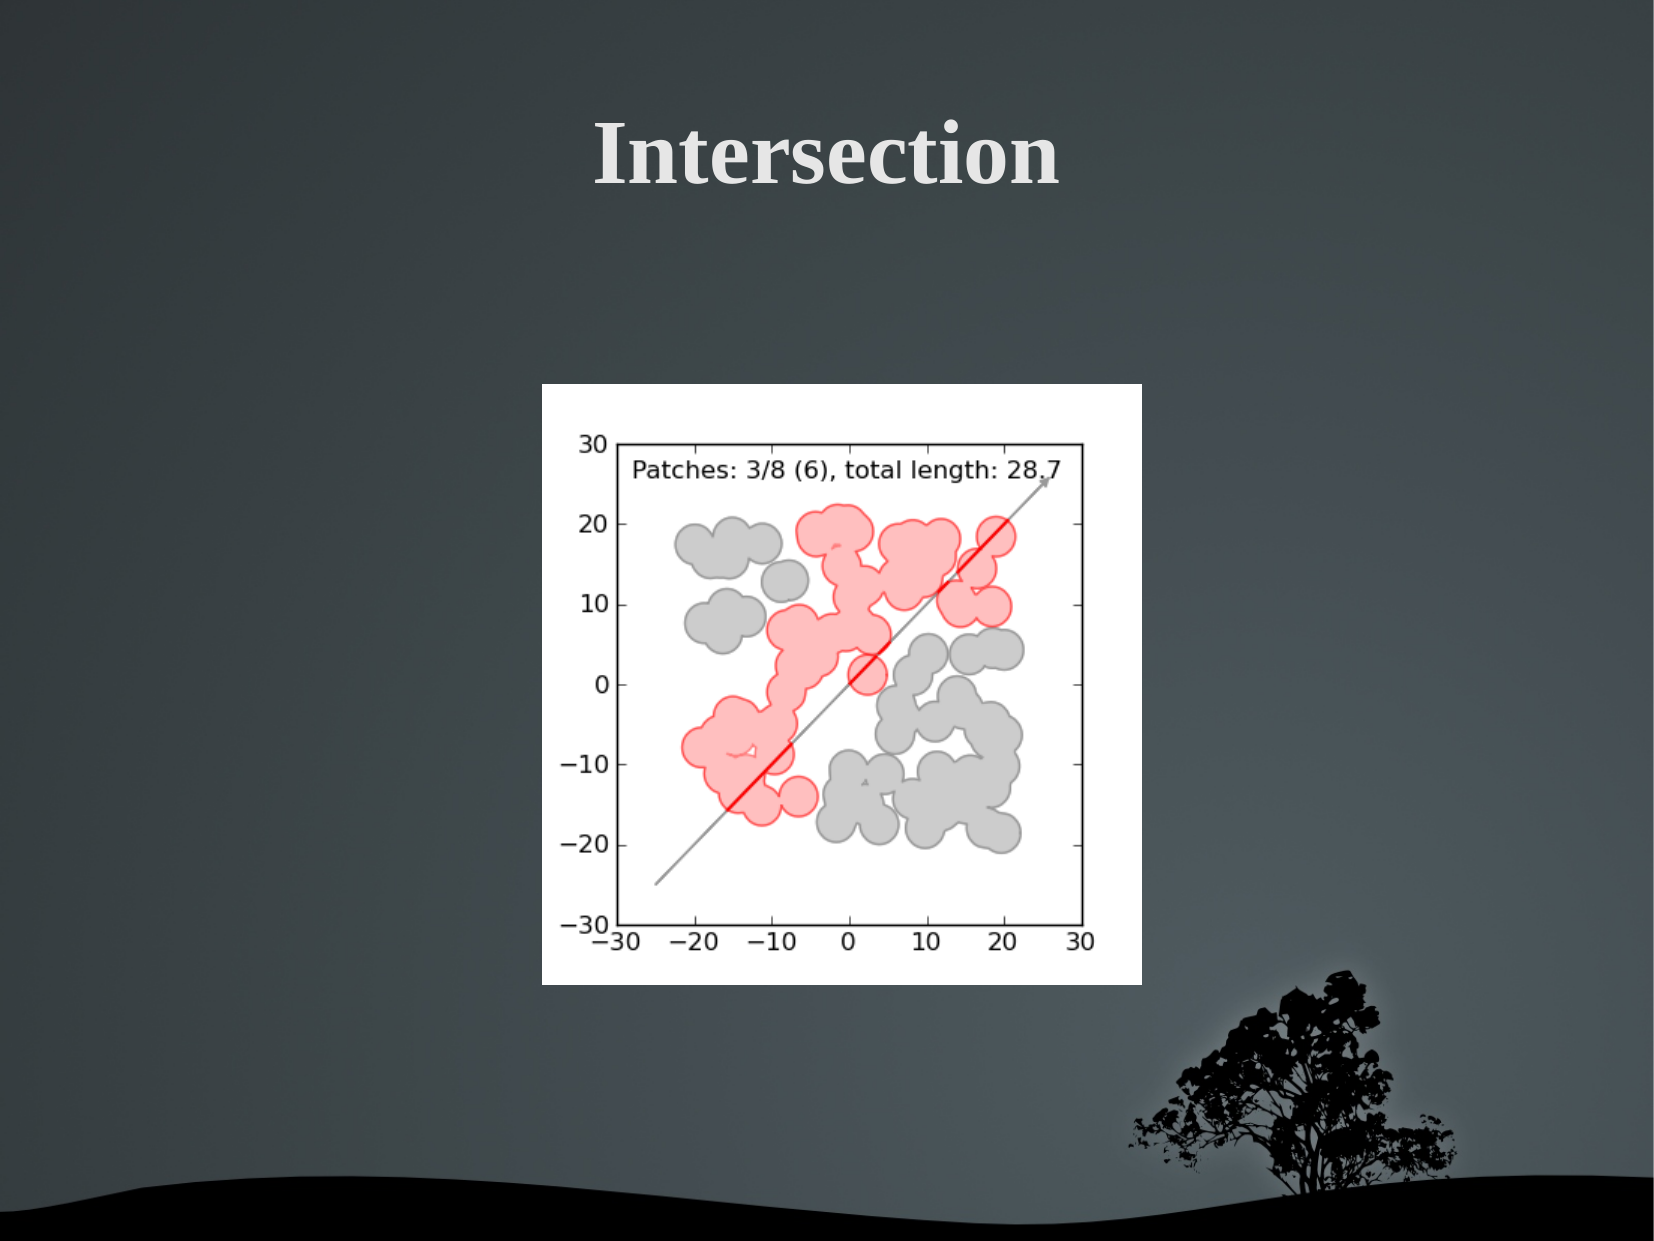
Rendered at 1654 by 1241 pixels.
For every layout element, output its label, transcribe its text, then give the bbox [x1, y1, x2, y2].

title Intersection [82, 56, 1571, 250]
picture [0, 0, 1654, 1241]
